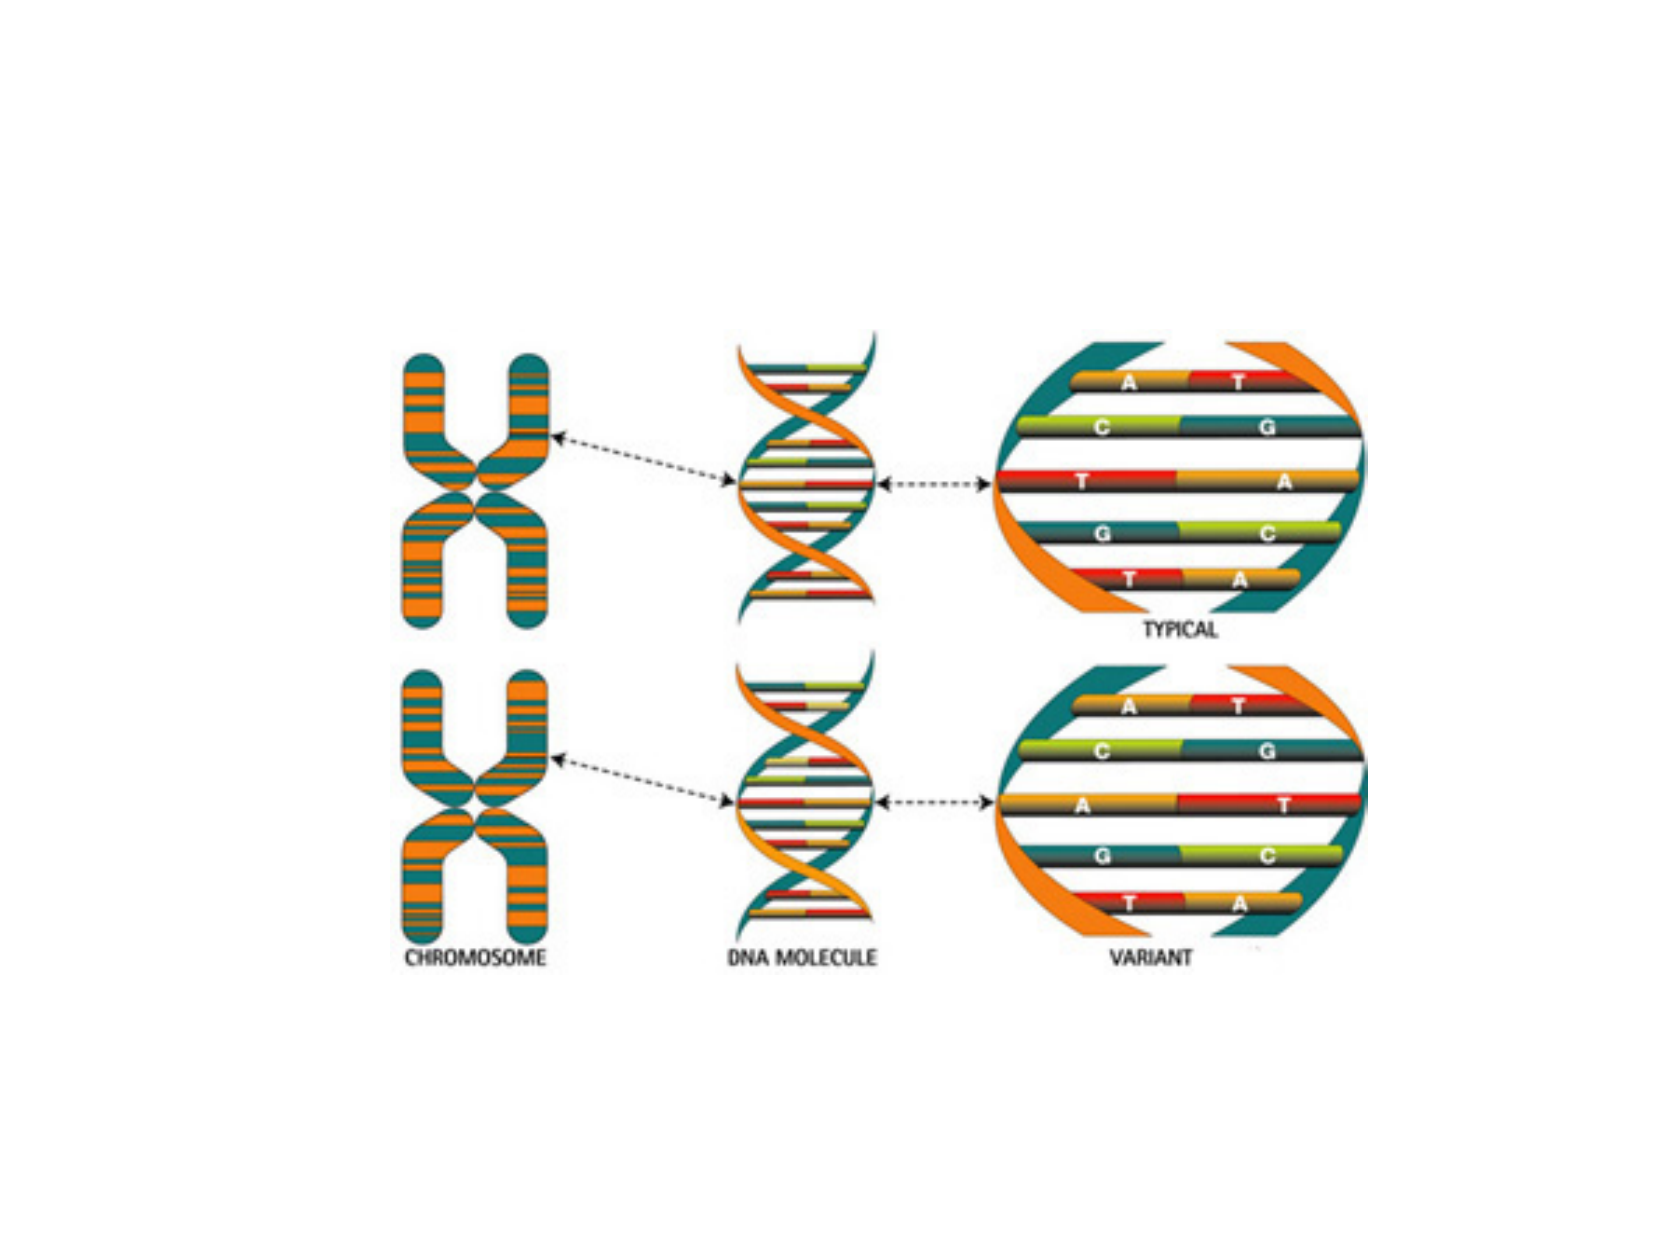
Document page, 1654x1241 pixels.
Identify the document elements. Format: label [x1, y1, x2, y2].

picture [390, 329, 1368, 976]
